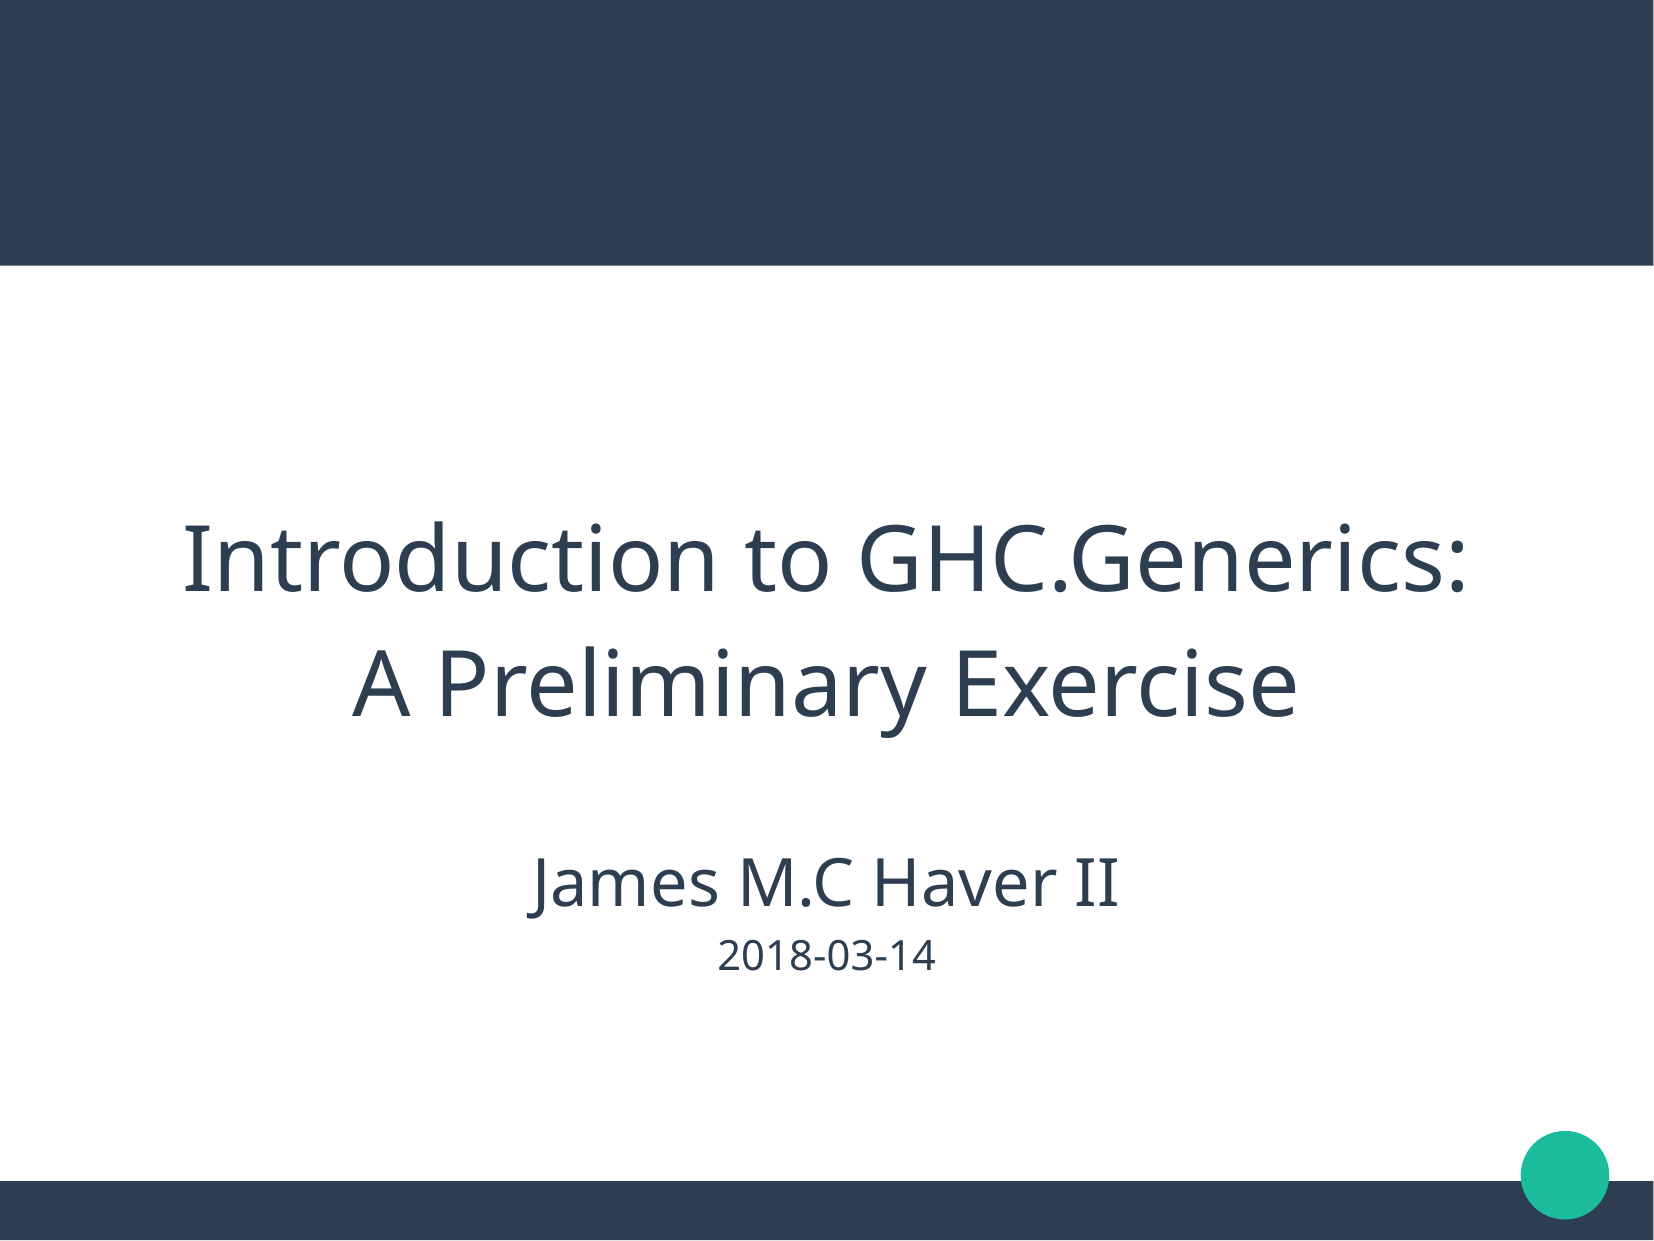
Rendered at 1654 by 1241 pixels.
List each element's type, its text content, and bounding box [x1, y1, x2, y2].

subtitle Introduction to GHC.Generics: A Preliminary Exercise James M.C Haver II 2018-03-14 [59, 324, 1595, 1152]
